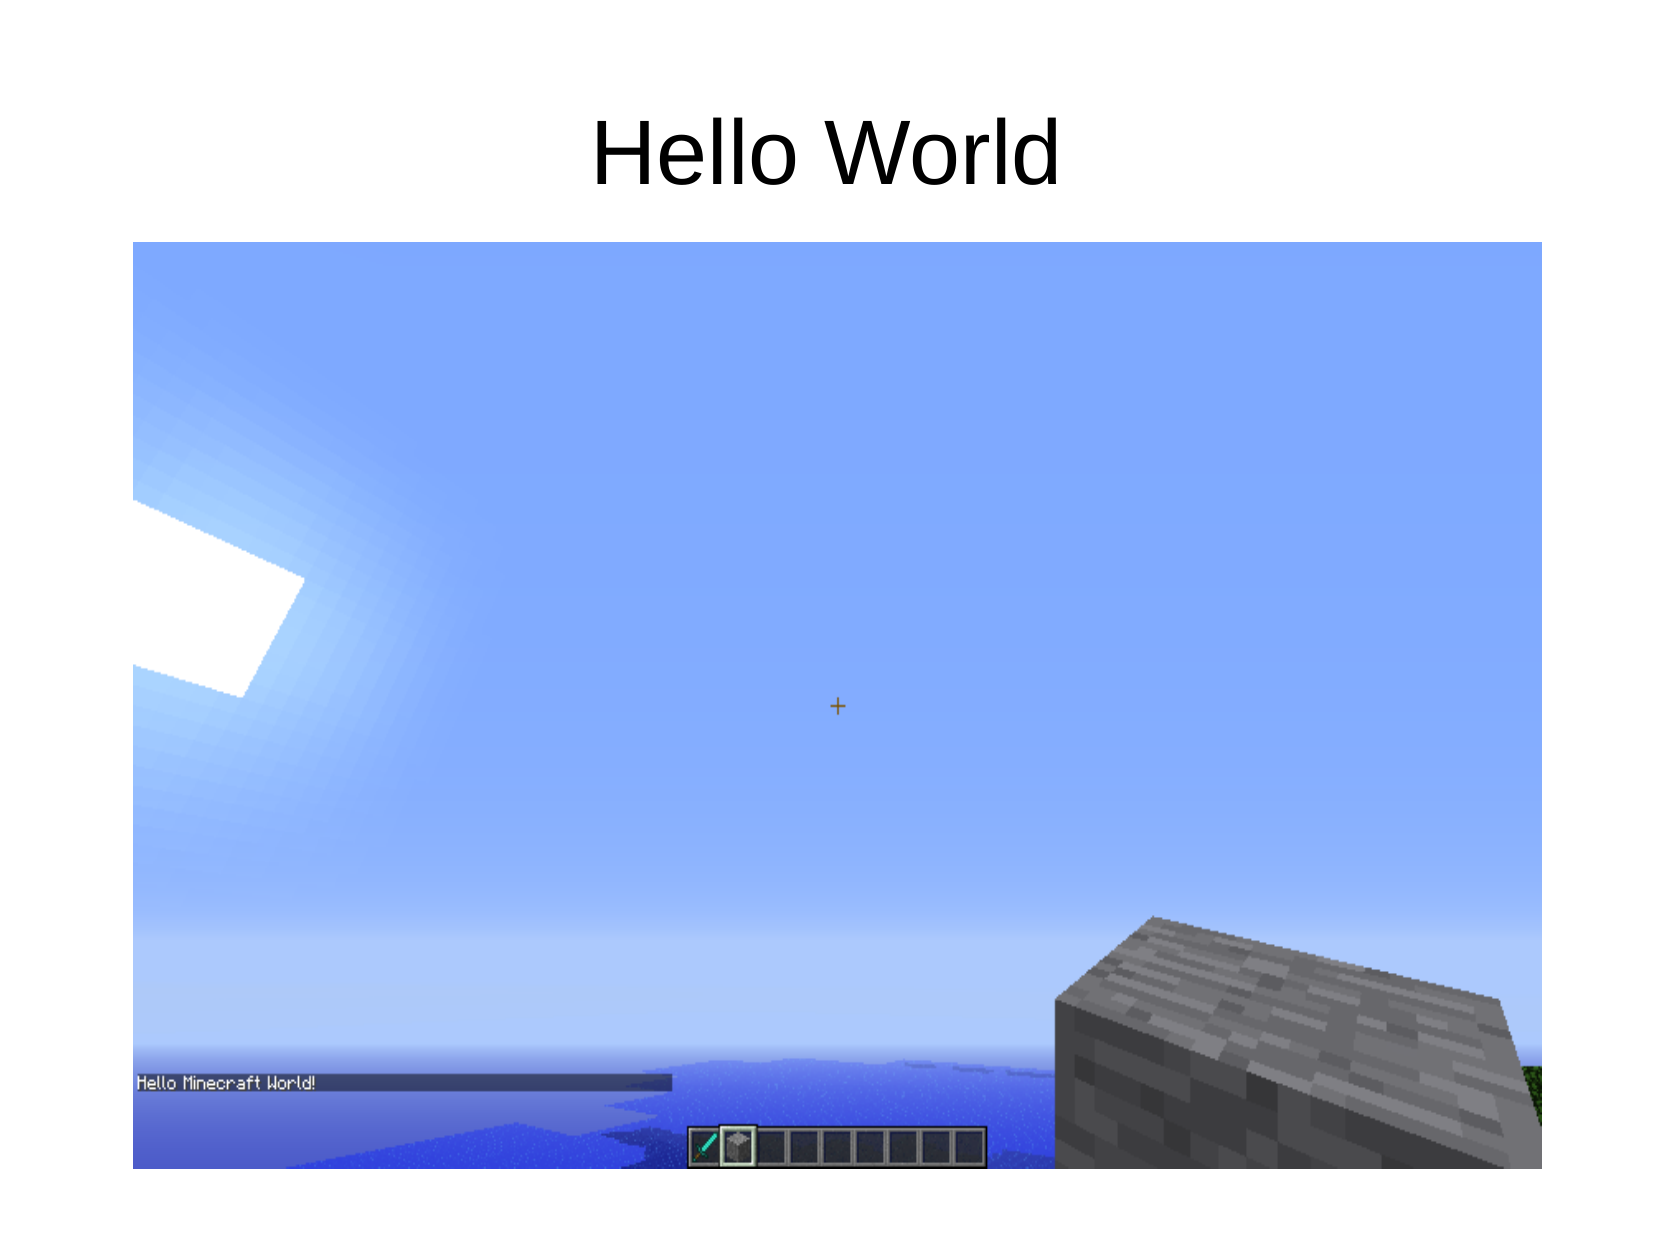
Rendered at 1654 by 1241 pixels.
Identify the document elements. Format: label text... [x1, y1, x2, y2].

title Hello World [82, 49, 1571, 257]
picture [133, 242, 1542, 1170]
